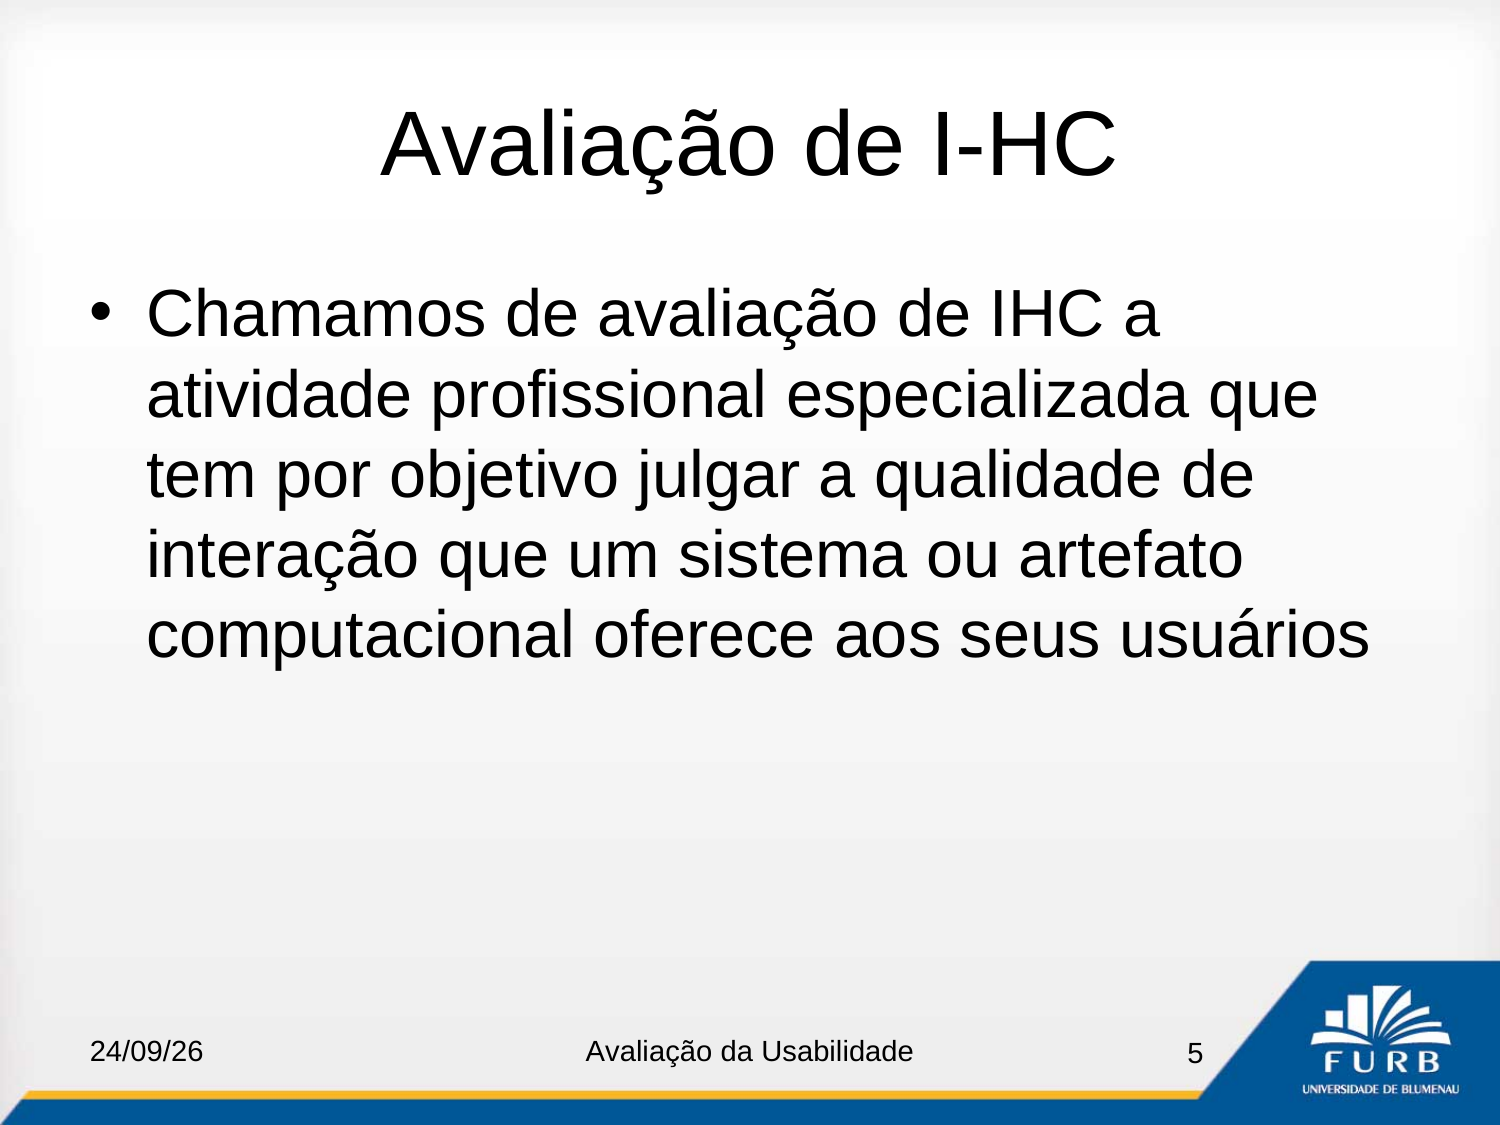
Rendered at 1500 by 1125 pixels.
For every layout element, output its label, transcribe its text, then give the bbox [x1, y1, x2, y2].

picture [0, 0, 1500, 1125]
title Avaliação de I-HC [75, 45, 1426, 233]
list Chamamos de avaliação de IHC a atividade profissional especializada que tem por objetivo julgar a qualidade de interação que um sistema ou artefato computacional oferece aos seus usuários [75, 262, 1426, 1005]
